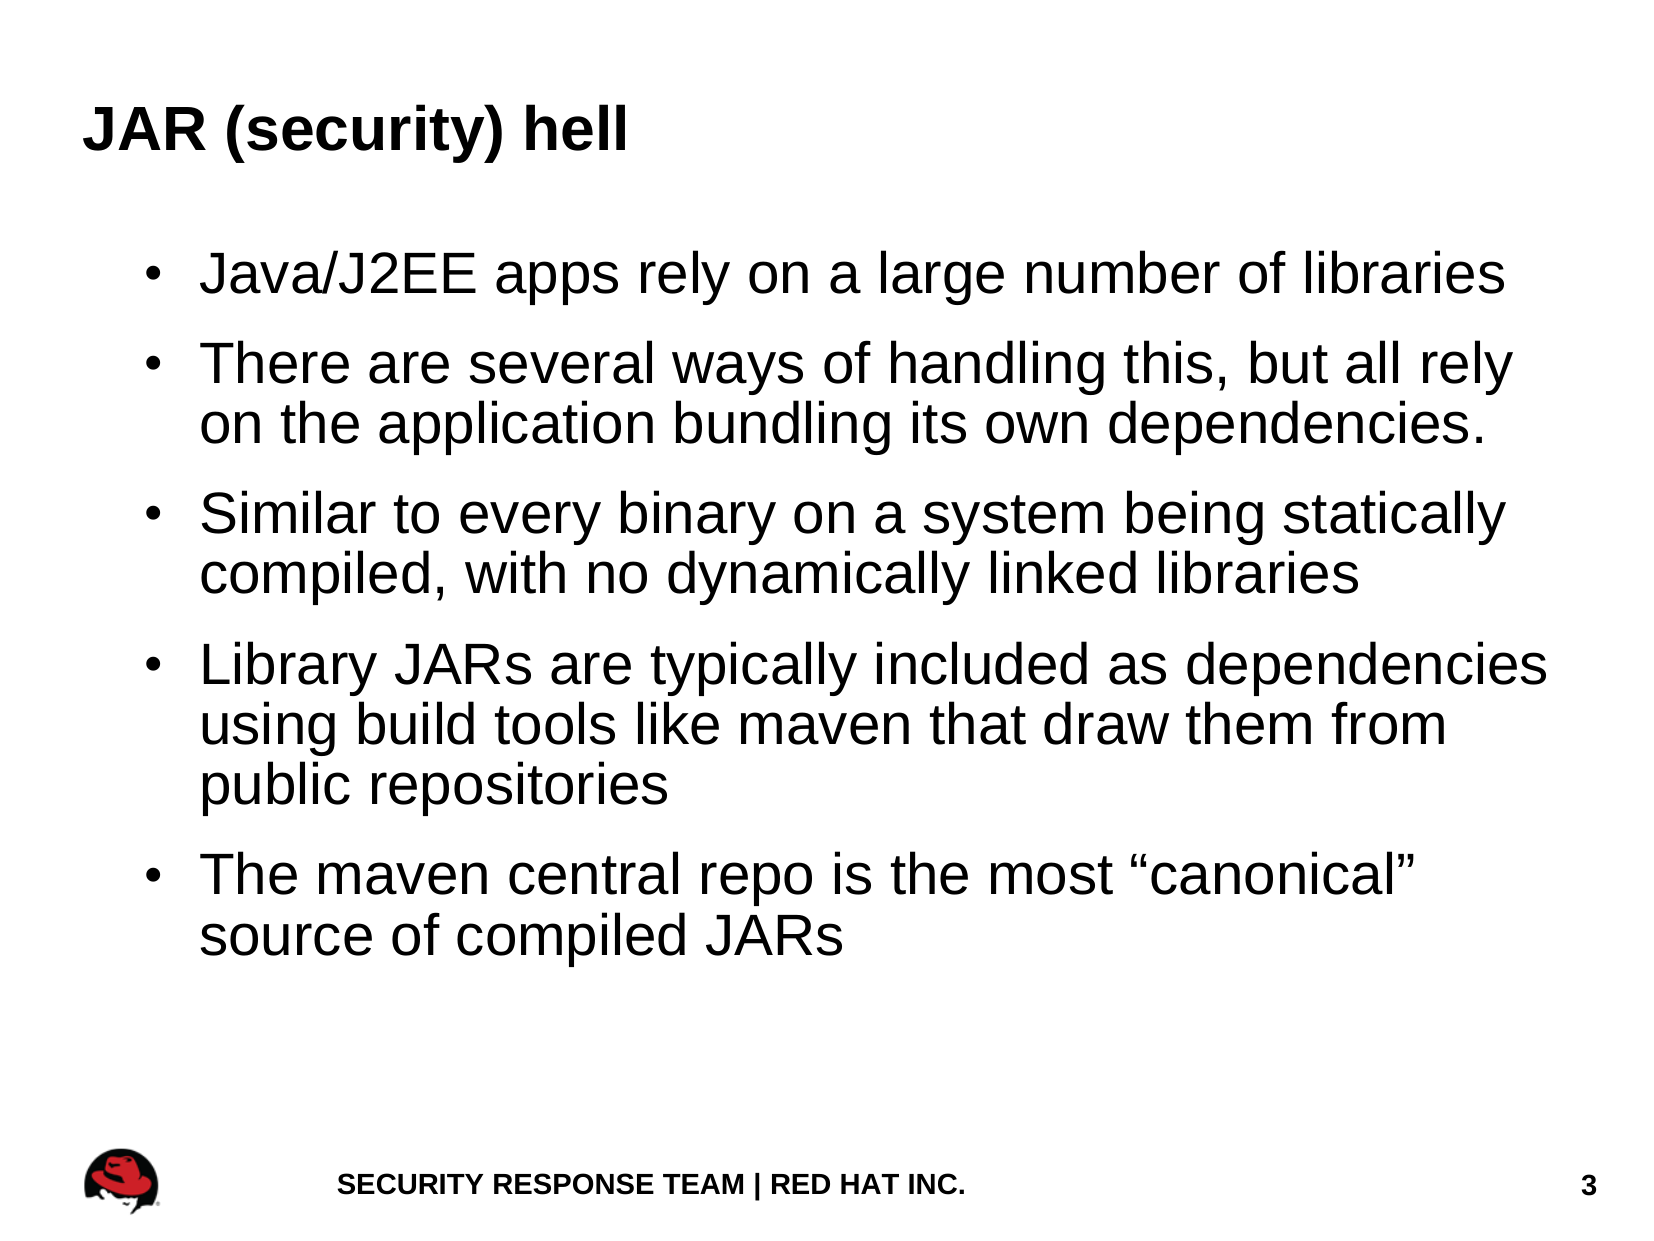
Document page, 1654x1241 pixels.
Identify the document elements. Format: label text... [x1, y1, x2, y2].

title JAR (security) hell [82, 37, 1571, 225]
list Java/J2EE apps rely on a large number of libraries There are several ways of handling this, but all rely on the application bundling its own dependencies. Similar to every binary on a system being statically compiled, with no dynamically linked libraries Library JARs are typically included as dependencies using build tools like maven that draw them from public repositories The maven central repo is the most “canonical” source of compiled JARs [86, 244, 1575, 973]
picture [83, 1146, 166, 1224]
